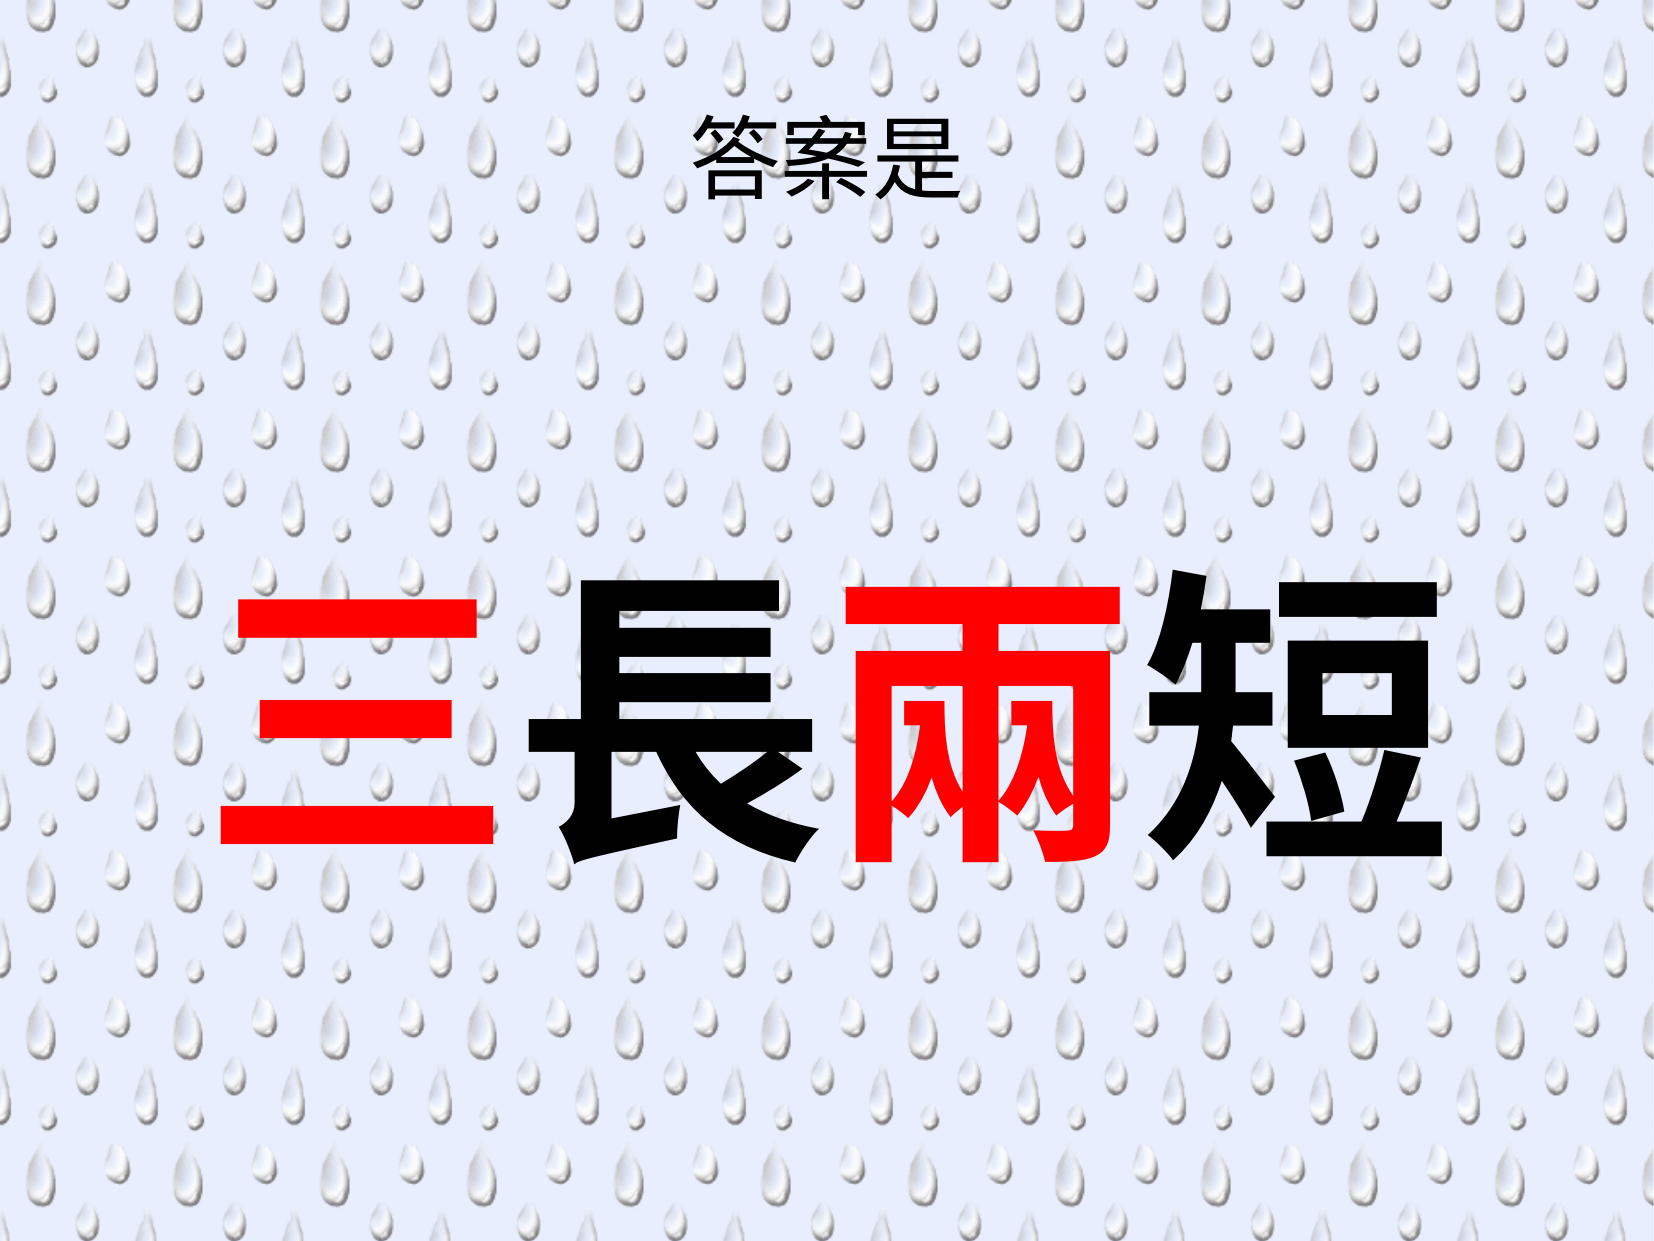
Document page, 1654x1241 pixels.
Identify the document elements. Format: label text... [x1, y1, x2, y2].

subtitle 三長兩短 [82, 290, 1571, 1109]
picture [0, 0, 1654, 1241]
title 答案是 [82, 49, 1571, 257]
